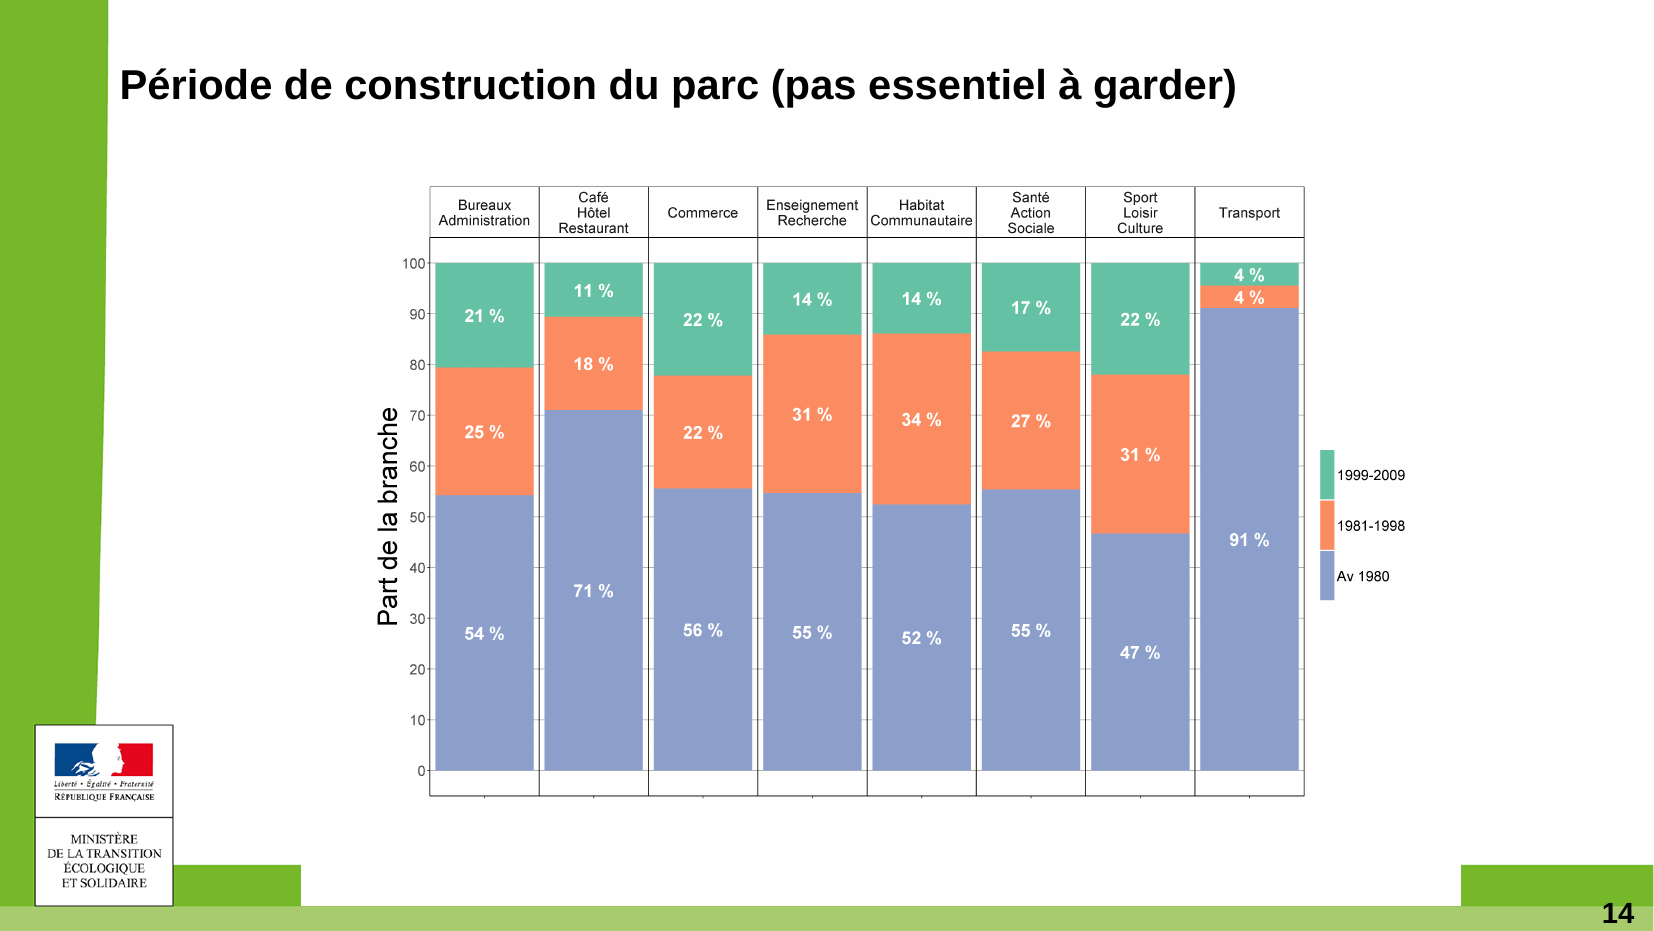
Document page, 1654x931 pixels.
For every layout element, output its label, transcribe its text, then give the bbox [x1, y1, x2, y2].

title Période de construction du parc (pas essentiel à garder) [119, 25, 1608, 145]
picture [0, 0, 1654, 931]
list [186, 123, 1517, 837]
